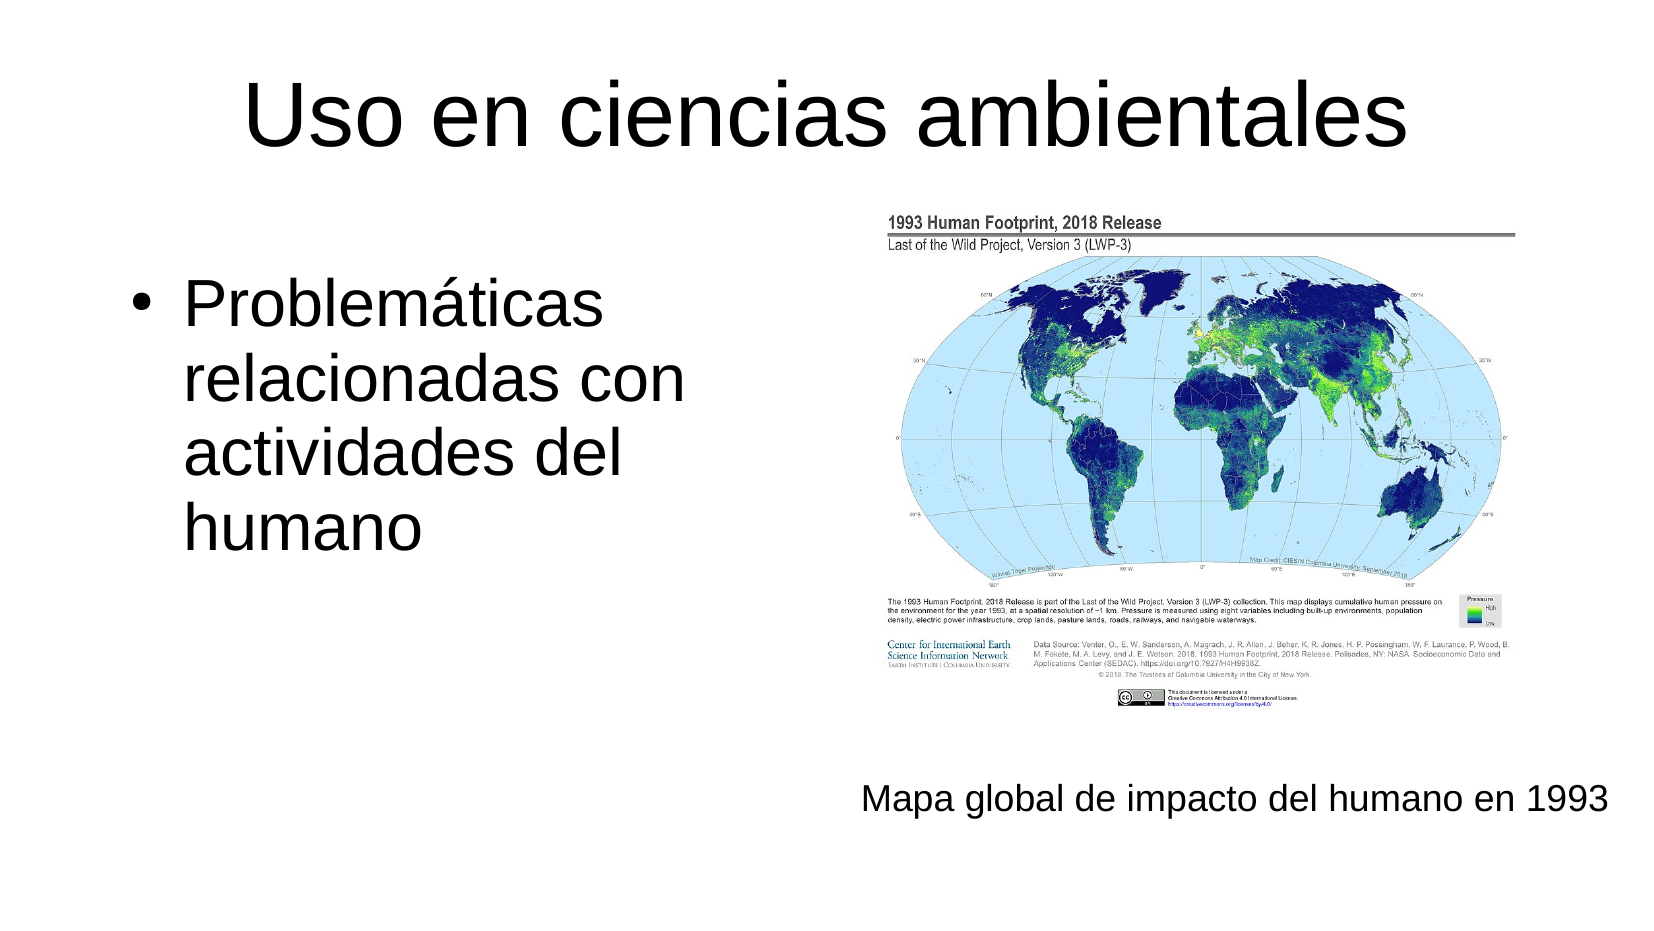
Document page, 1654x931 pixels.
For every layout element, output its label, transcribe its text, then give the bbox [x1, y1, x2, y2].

list Problemáticas relacionadas con actividades del humano [112, 265, 709, 806]
title Uso en ciencias ambientales [82, 37, 1571, 193]
picture [856, 177, 1546, 710]
text_box Mapa global de impacto del humano en 1993 [846, 769, 1625, 827]
